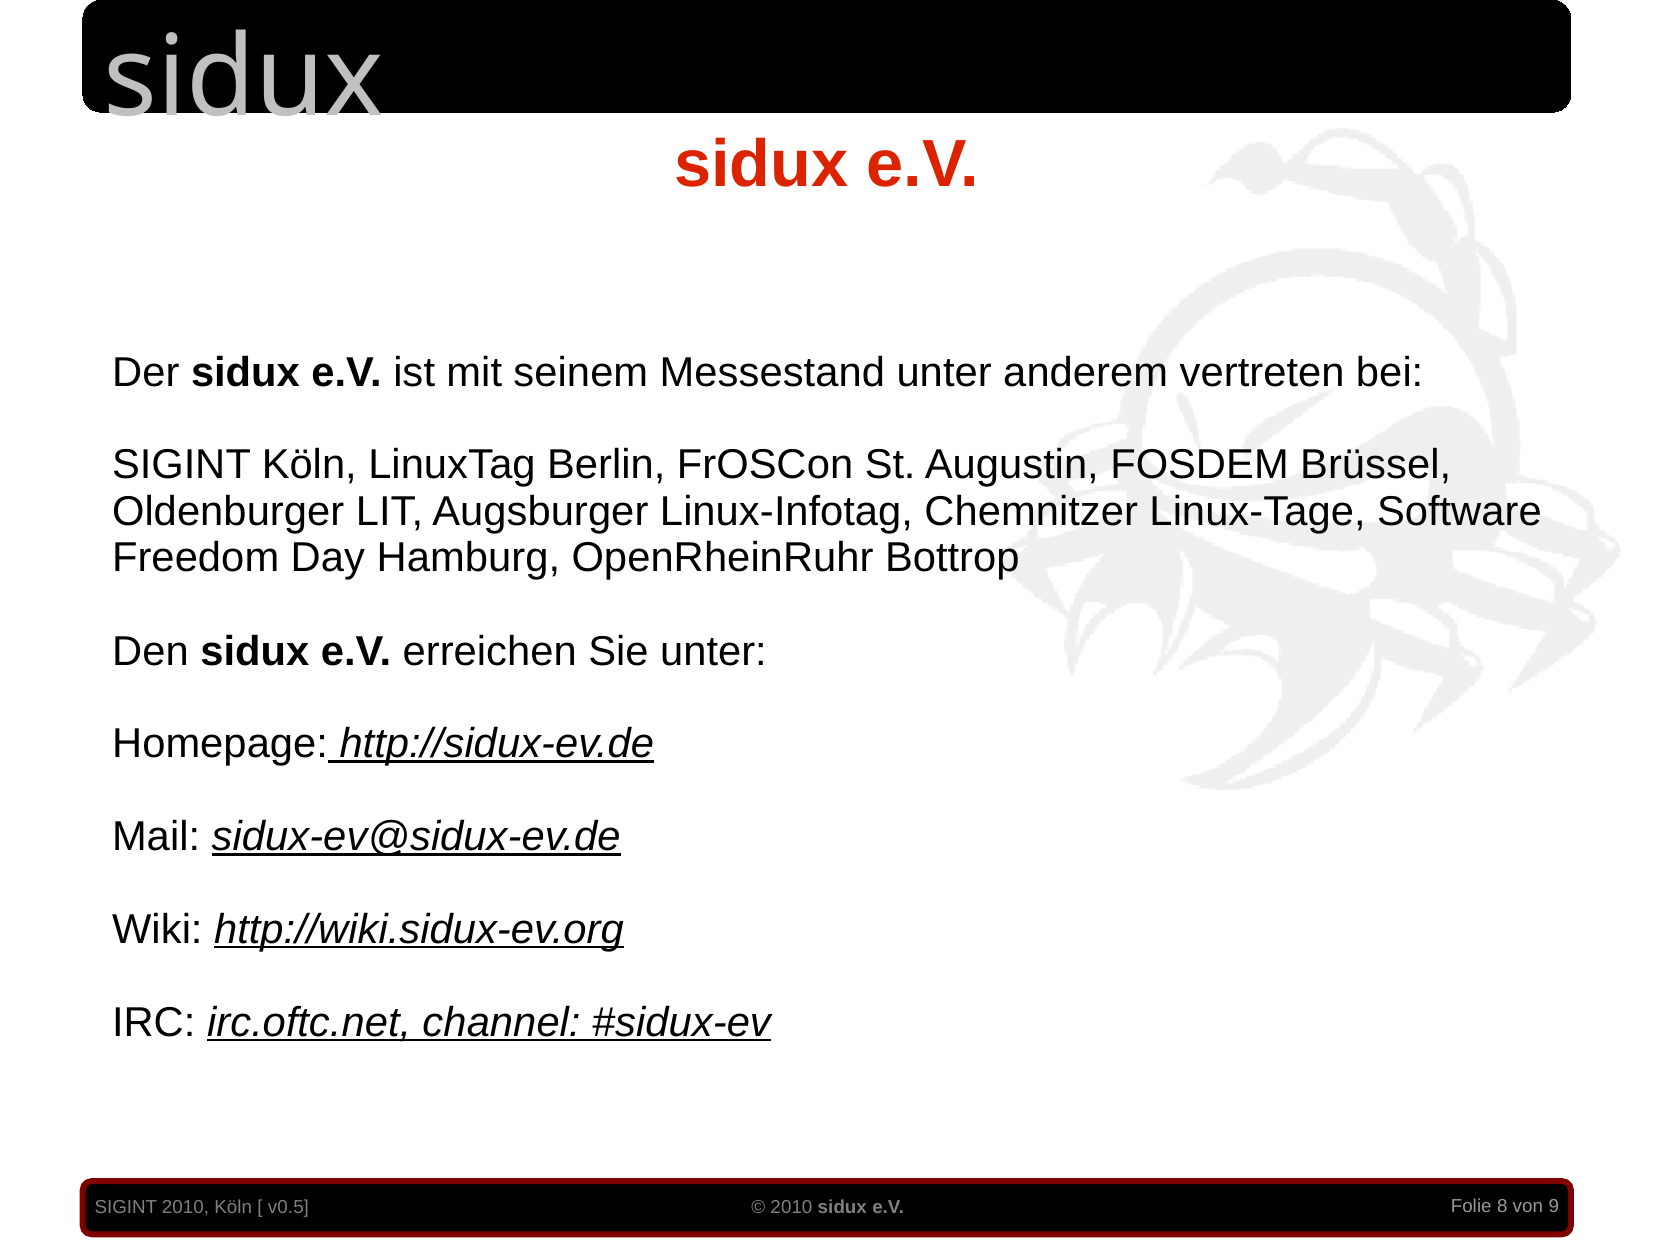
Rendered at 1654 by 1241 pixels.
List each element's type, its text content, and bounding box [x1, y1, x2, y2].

text_box sidux e.V. [88, 118, 1565, 208]
picture [997, 122, 1625, 798]
text_box Der sidux e.V. ist mit seinem Messestand unter anderem vertreten bei: SIGINT Köln, LinuxTag Berlin, FrOSCon St. Augustin, FOSDEM Brüssel, Oldenburger LIT, Augsburger Linux-Infotag, Chemnitzer Linux-Tage, Software Freedom Day Hamburg, OpenRheinRuhr Bottrop Den sidux e.V. erreichen Sie unter: Homepage: http://sidux-ev.de Mail: sidux-ev@sidux-ev.de Wiki: http://wiki.sidux-ev.org IRC: irc.oftc.net, channel: #sidux-ev [82, 224, 1573, 1170]
